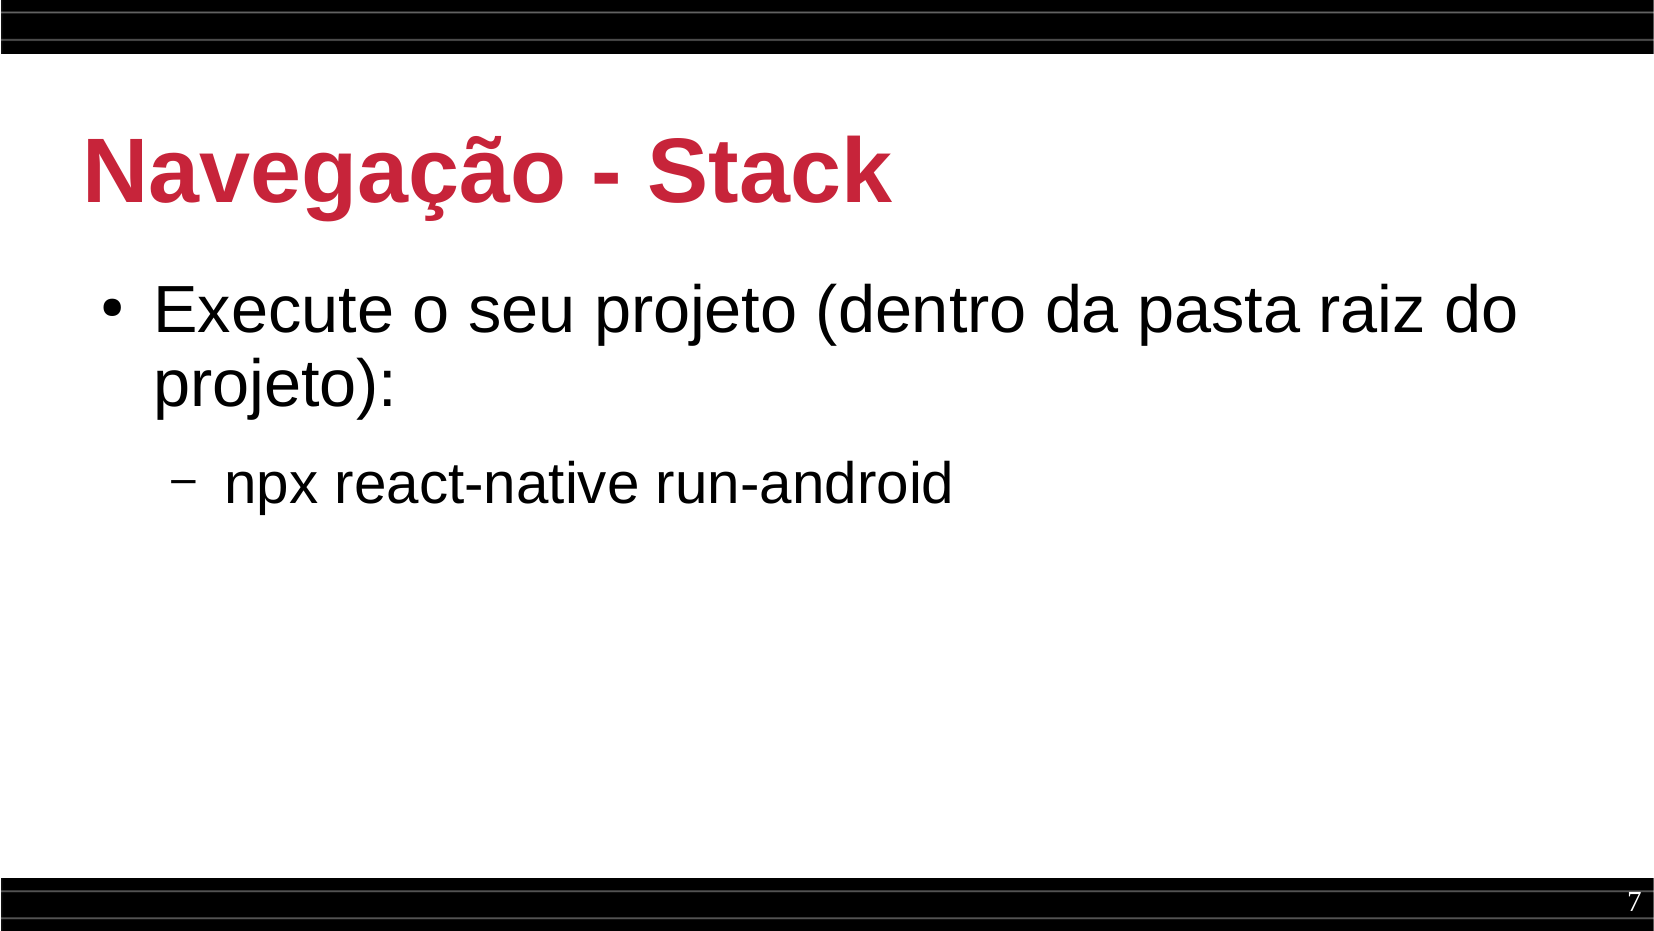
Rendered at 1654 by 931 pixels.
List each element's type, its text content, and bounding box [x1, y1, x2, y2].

picture [1, 0, 1654, 54]
title Navegação - Stack [82, 92, 1571, 249]
list Execute o seu projeto (dentro da pasta raiz do projeto): npx react-native run-android [82, 271, 1571, 758]
picture [1, 878, 1654, 931]
